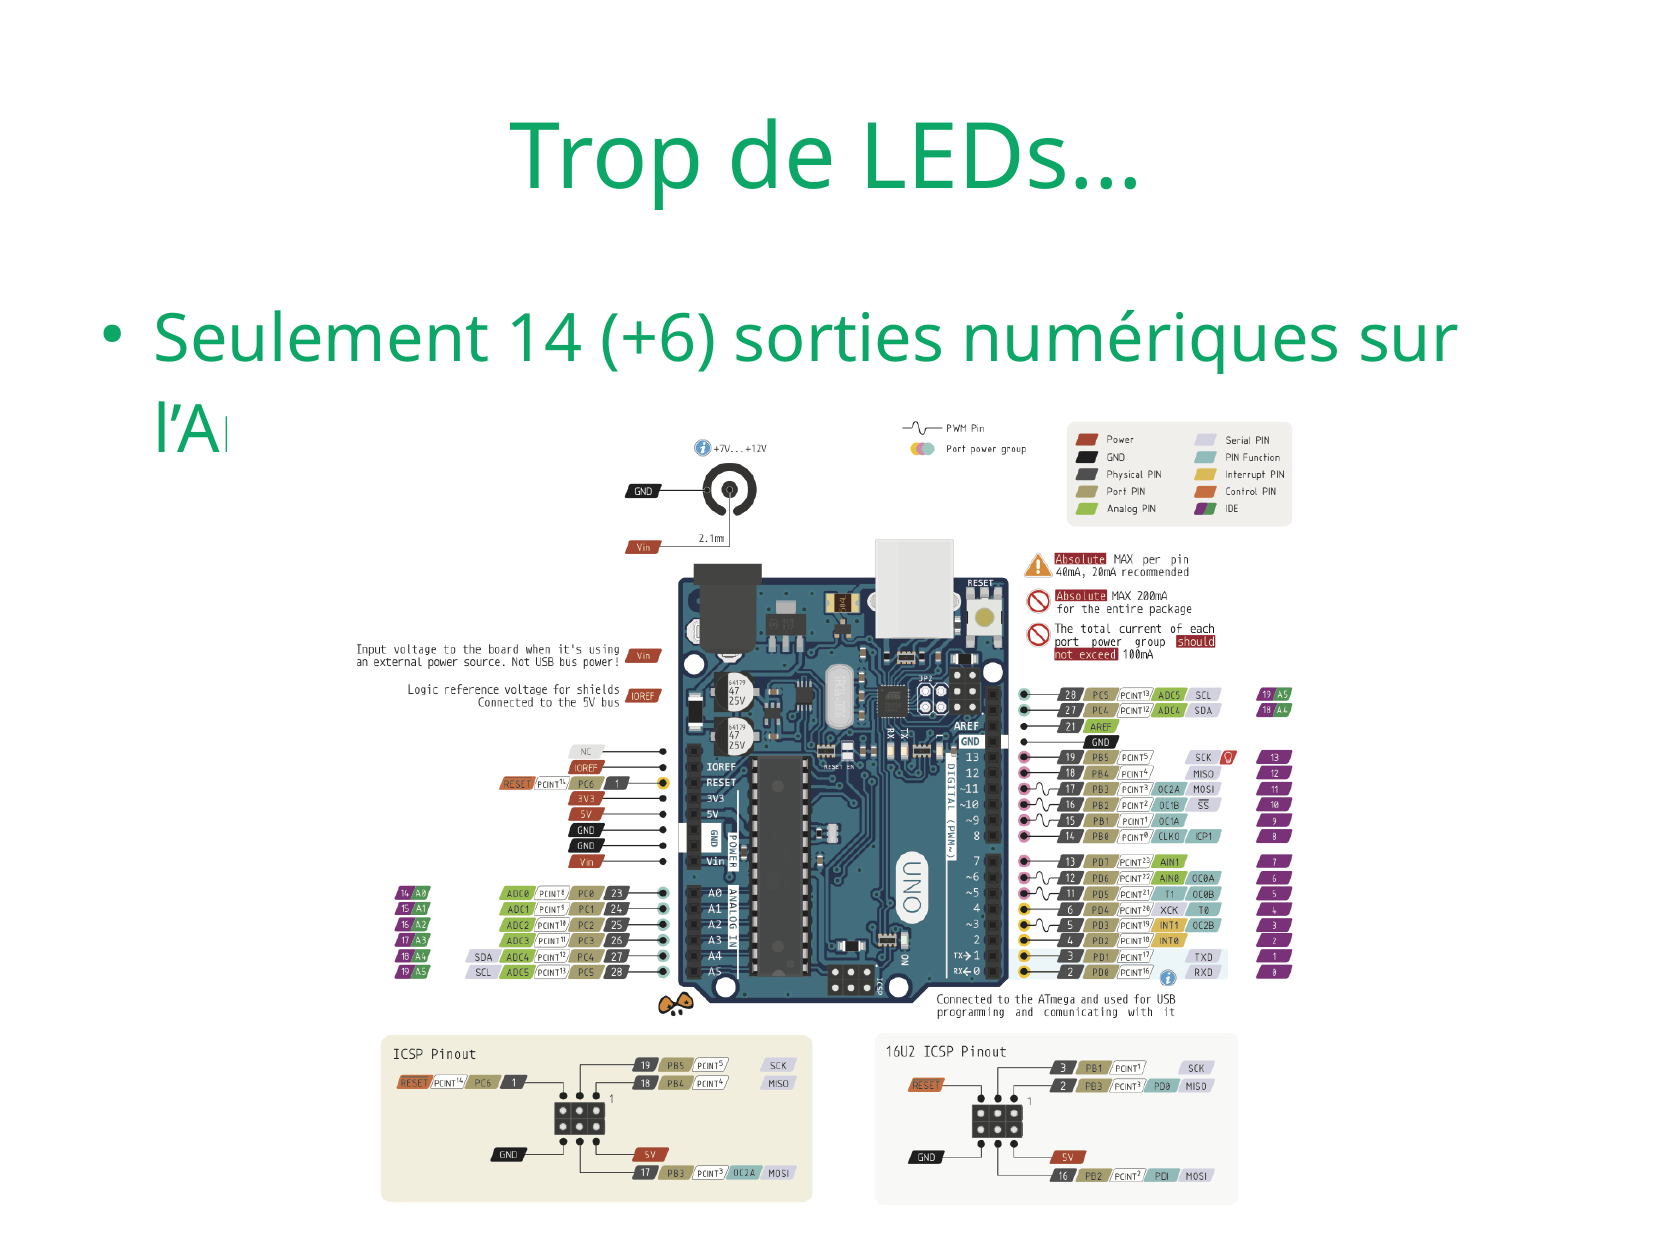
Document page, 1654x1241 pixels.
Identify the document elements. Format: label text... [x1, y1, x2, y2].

list Seulement 14 (+6) sorties numériques sur l’Arduino [82, 290, 1571, 1010]
picture [227, 374, 1427, 1223]
title Trop de LEDs... [82, 49, 1571, 257]
